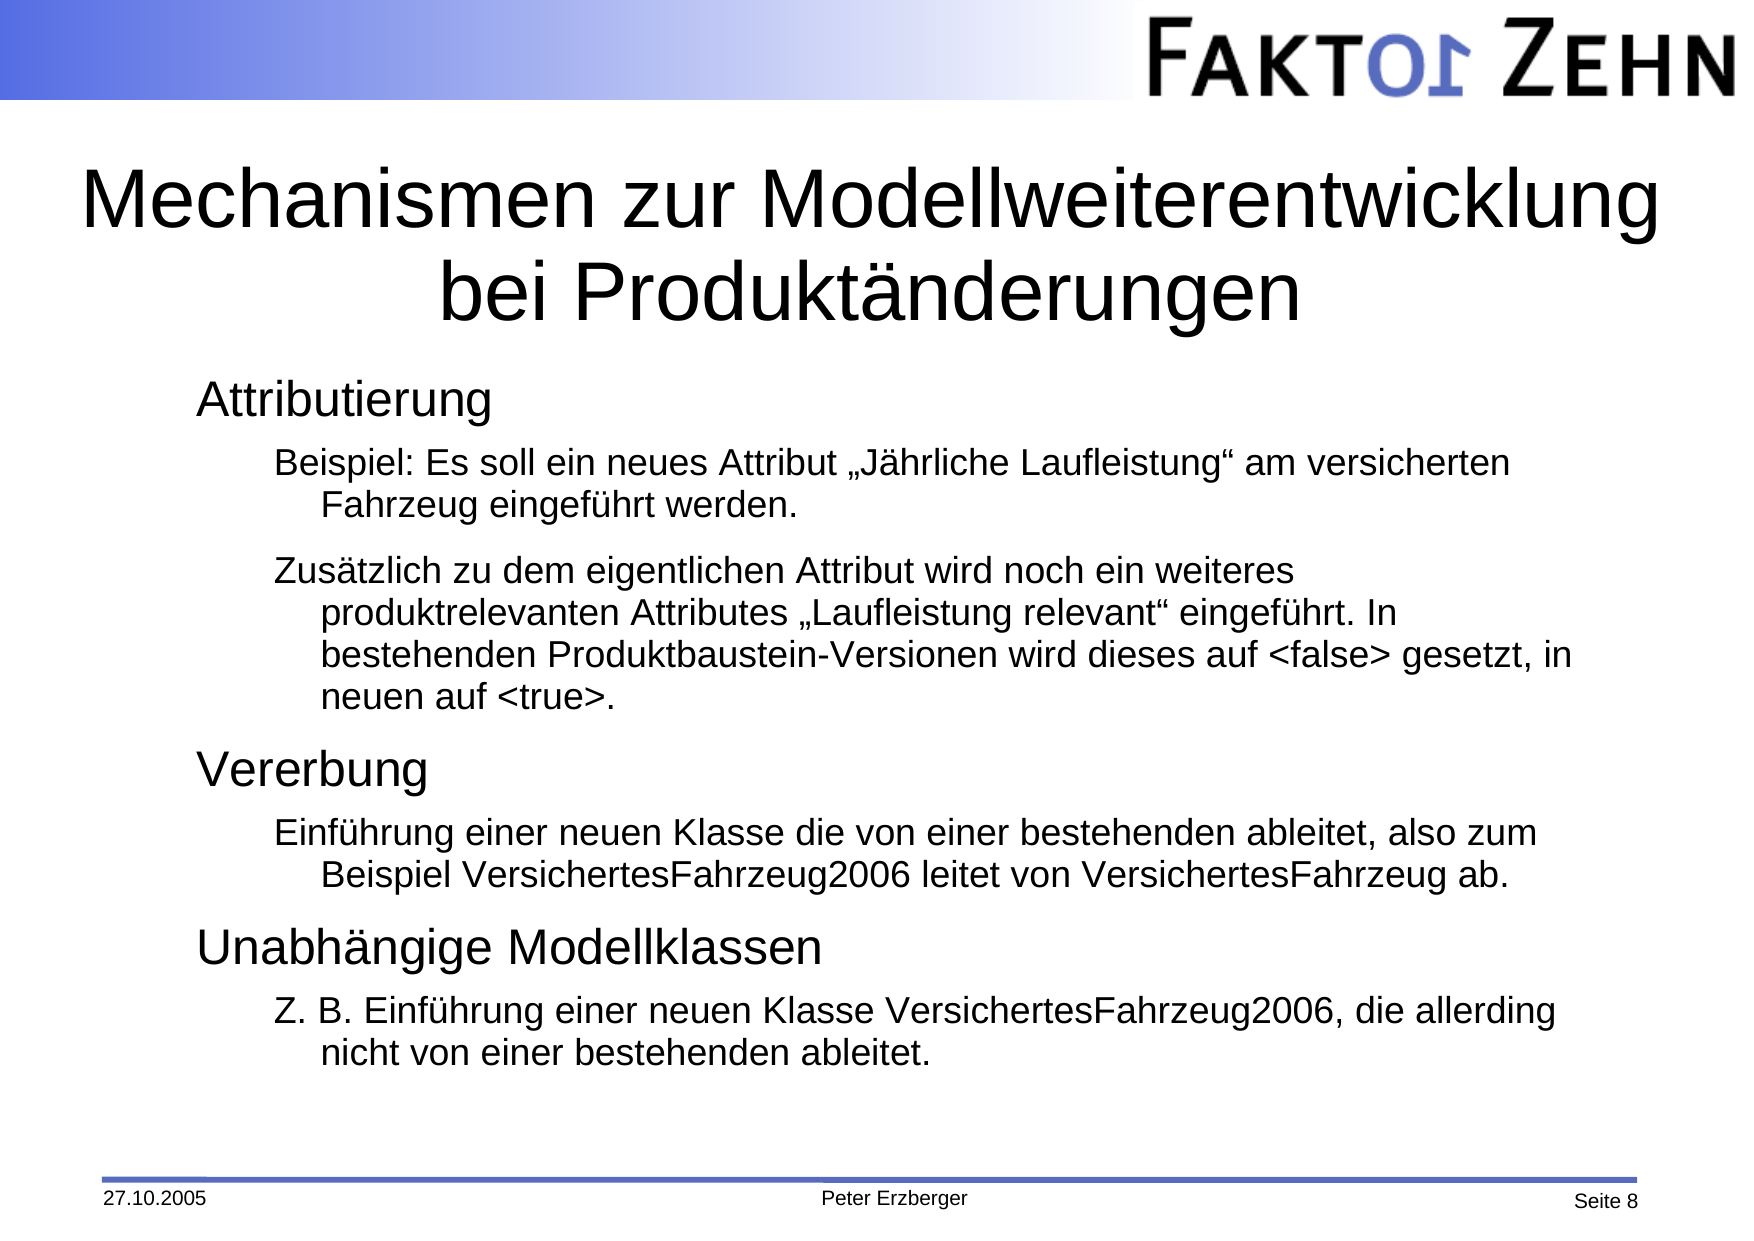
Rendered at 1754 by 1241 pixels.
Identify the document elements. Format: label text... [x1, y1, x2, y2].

title Mechanismen zur Modellweiterentwicklung bei Produktänderungen [59, 142, 1684, 349]
list Attributierung Beispiel: Es soll ein neues Attribut „Jährliche Laufleistung“ am versicherten Fahrzeug eingeführt werden. Zusätzlich zu dem eigentlichen Attribut wird noch ein weiteres produktrelevanten Attributes „Laufleistung relevant“ eingeführt. In bestehenden Produktbaustein-Versionen wird dieses auf <false> gesetzt, in neuen auf <true>. Vererbung Einführung einer neuen Klasse die von einer bestehenden ableitet, also zum Beispiel VersichertesFahrzeug2006 leitet von VersichertesFahrzeug ab. Unabhängige Modellklassen Z. B. Einführung einer neuen Klasse VersichertesFahrzeug2006, die allerding nicht von einer bestehenden ableitet. [179, 371, 1576, 1117]
picture [1133, 2, 1749, 105]
